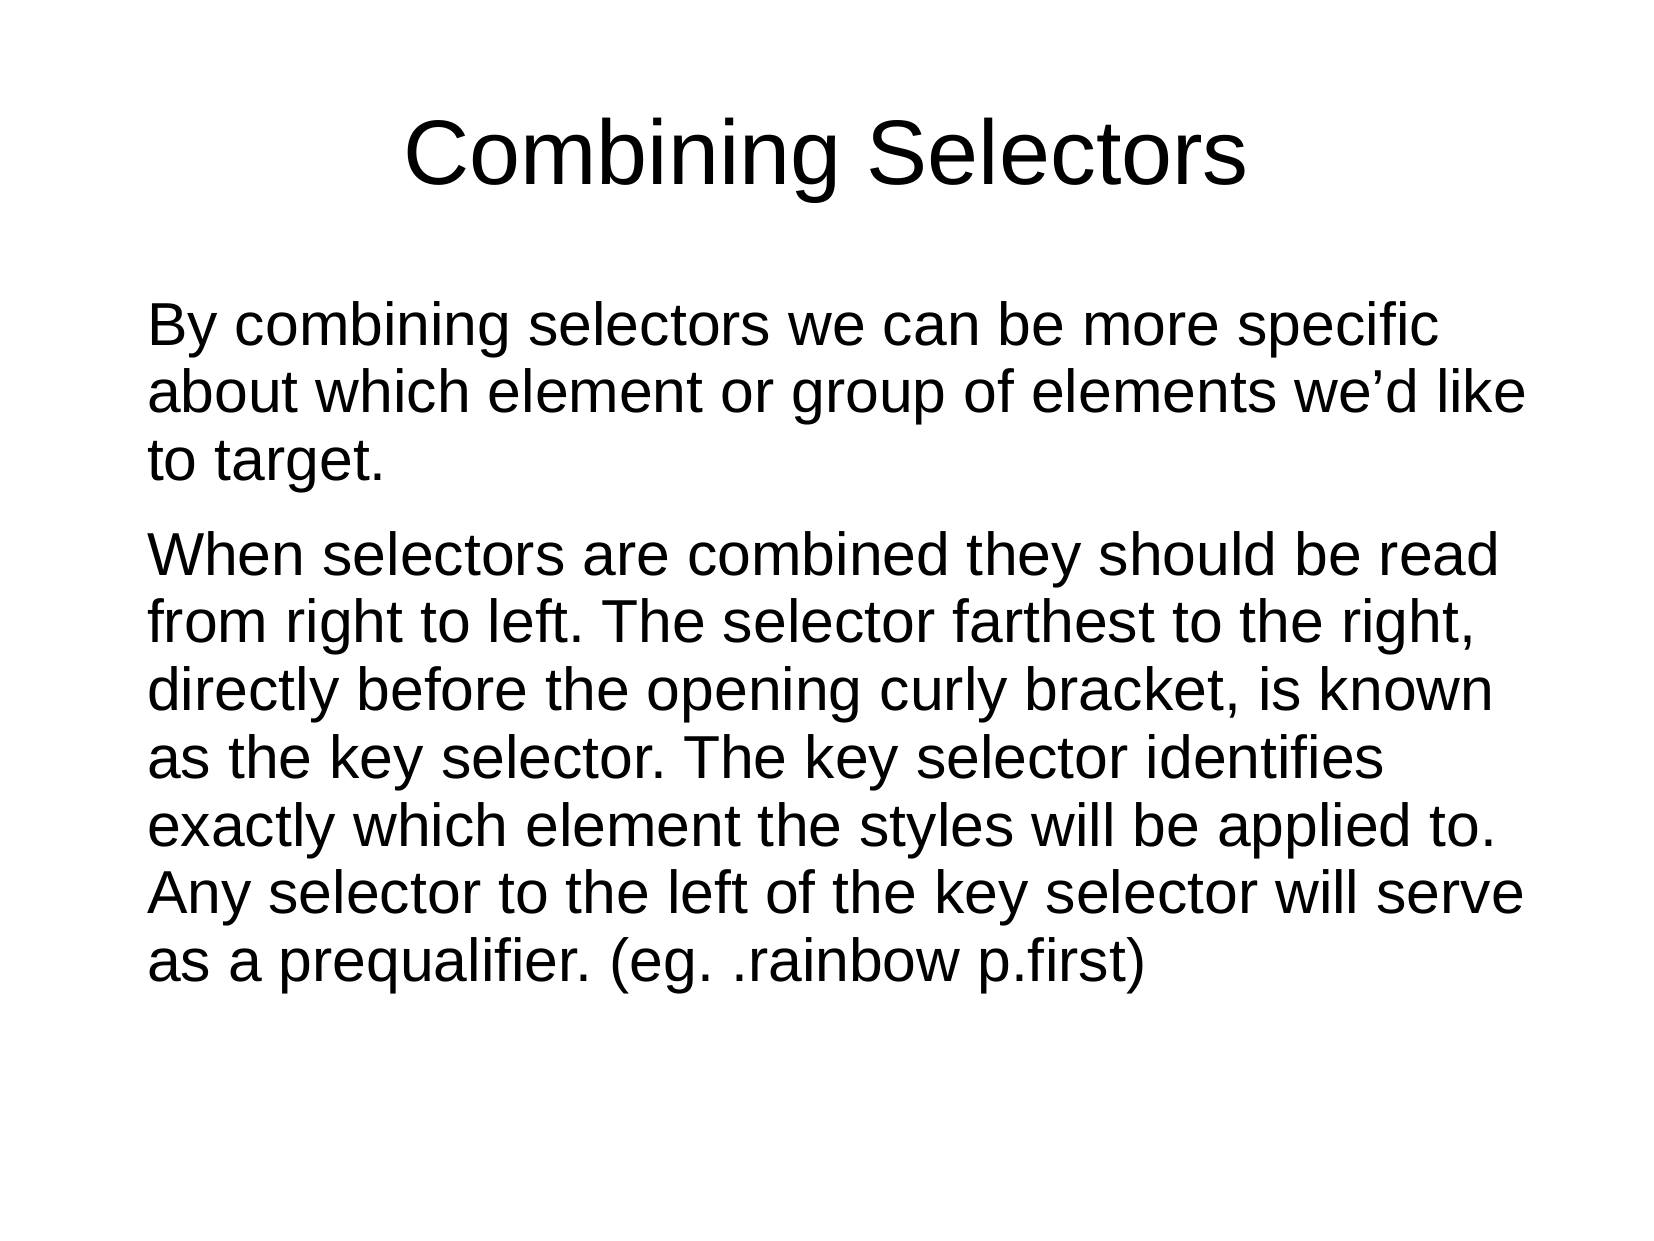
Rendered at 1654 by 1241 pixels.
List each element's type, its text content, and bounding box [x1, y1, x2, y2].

list By combining selectors we can be more specific about which element or group of elements we’d like to target. When selectors are combined they should be read from right to left. The selector farthest to the right, directly before the opening curly bracket, is known as the key selector. The key selector identifies exactly which element the styles will be applied to. Any selector to the left of the key selector will serve as a prequalifier. (eg. .rainbow p.first) [82, 290, 1571, 1010]
title Combining Selectors [82, 49, 1571, 257]
